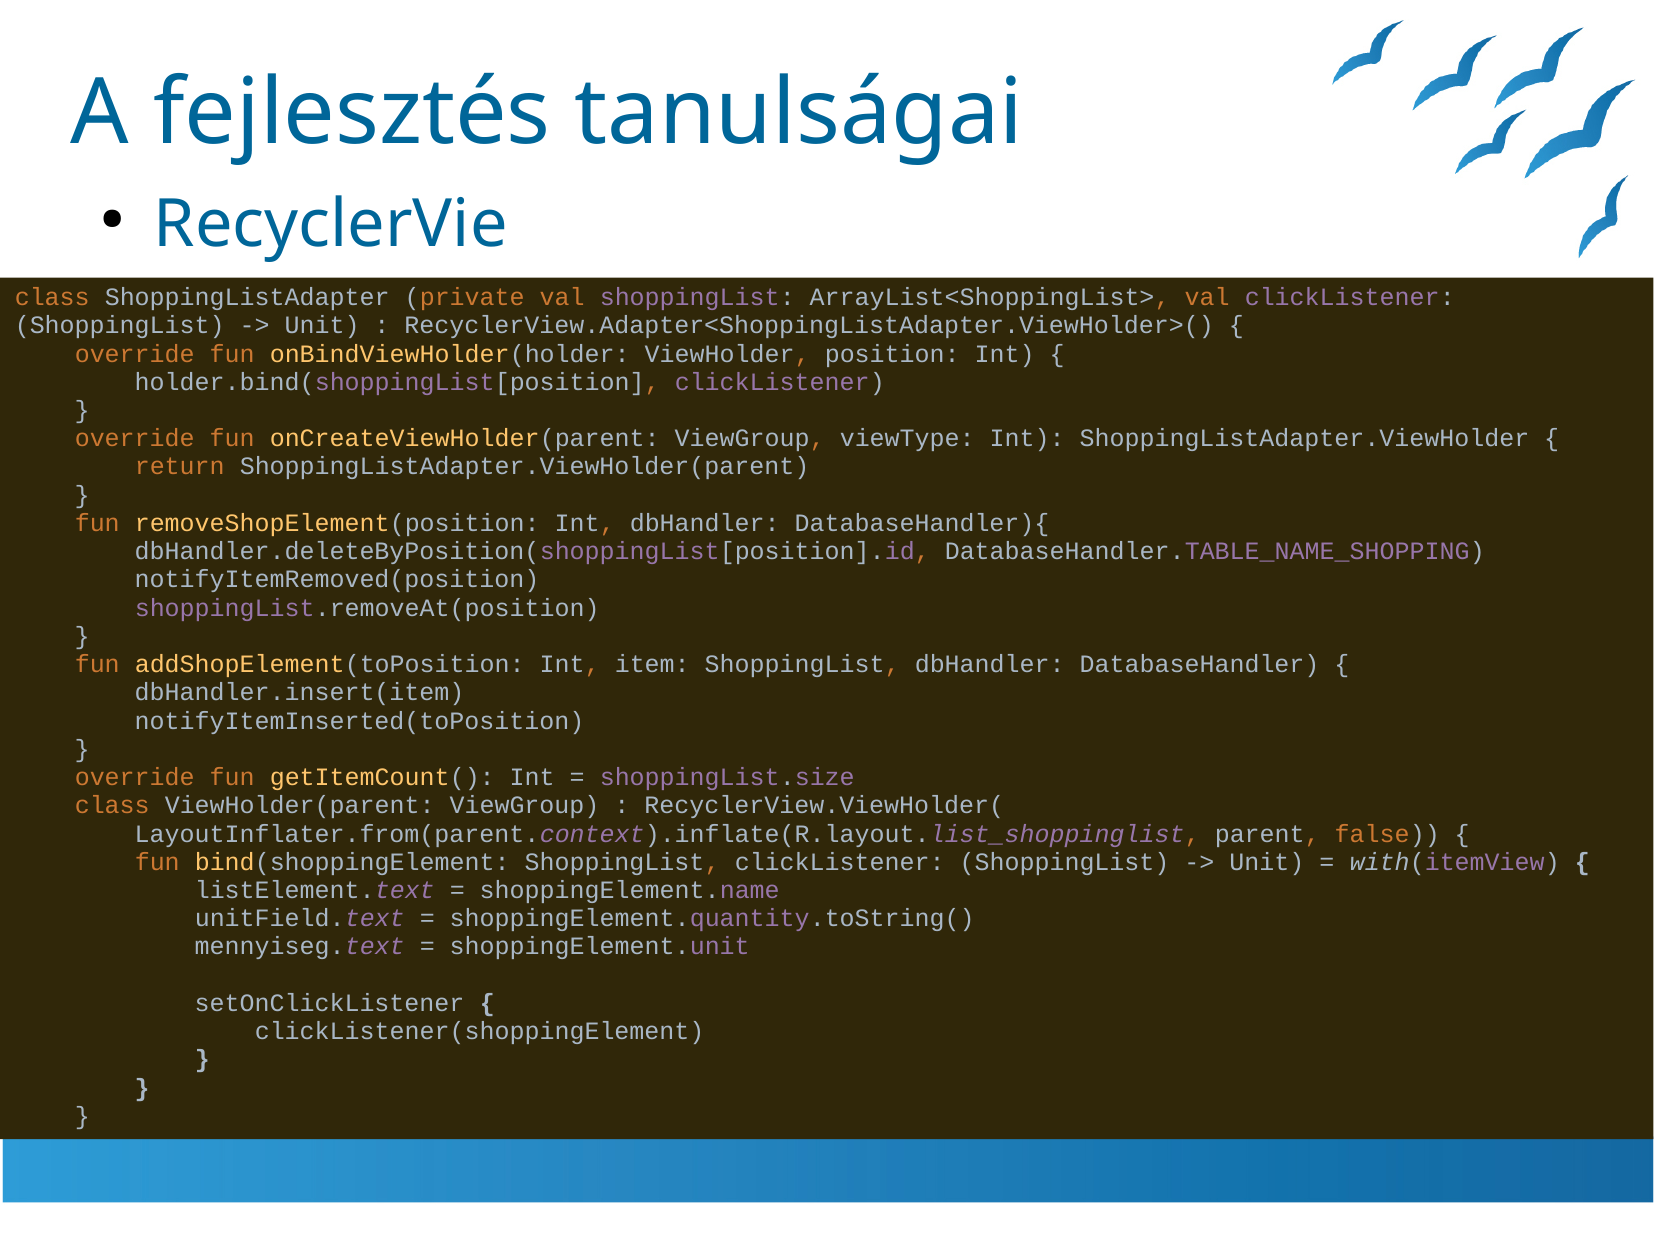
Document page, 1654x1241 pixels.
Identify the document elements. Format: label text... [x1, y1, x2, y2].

text_box class ShoppingListAdapter (private val shoppingList: ArrayList<ShoppingList>, val clickListener: (ShoppingList) -> Unit) : RecyclerView.Adapter<ShoppingListAdapter.ViewHolder>() { override fun onBindViewHolder(holder: ViewHolder, position: Int) { holder.bind(shoppingList[position], clickListener) } override fun onCreateViewHolder(parent: ViewGroup, viewType: Int): ShoppingListAdapter.ViewHolder { return ShoppingListAdapter.ViewHolder(parent) } fun removeShopElement(position: Int, dbHandler: DatabaseHandler){ dbHandler.deleteByPosition(shoppingList[position].id, DatabaseHandler.TABLE_NAME_SHOPPING) notifyItemRemoved(position) shoppingList.removeAt(position) } fun addShopElement(toPosition: Int, item: ShoppingList, dbHandler: DatabaseHandler) { dbHandler.insert(item) notifyItemInserted(toPosition) } override fun getItemCount(): Int = shoppingList.size class ViewHolder(parent: ViewGroup) : RecyclerView.ViewHolder( LayoutInflater.from(parent.context).inflate(R.layout.list_shoppinglist, parent, false)) { fun bind(shoppingElement: ShoppingList, clickListener: (ShoppingList) -> Unit) = with(itemView) { listElement.text = shoppingElement.name unitField.text = shoppingElement.quantity.toString() mennyiseg.text = shoppingElement.unit setOnClickListener { clickListener(shoppingElement) } } } [0, 277, 1654, 1140]
picture [0, 0, 1654, 277]
picture [0, 1140, 1654, 1241]
list RecyclerView [82, 174, 556, 260]
title A fejlesztés tanulságai [70, 50, 1430, 166]
